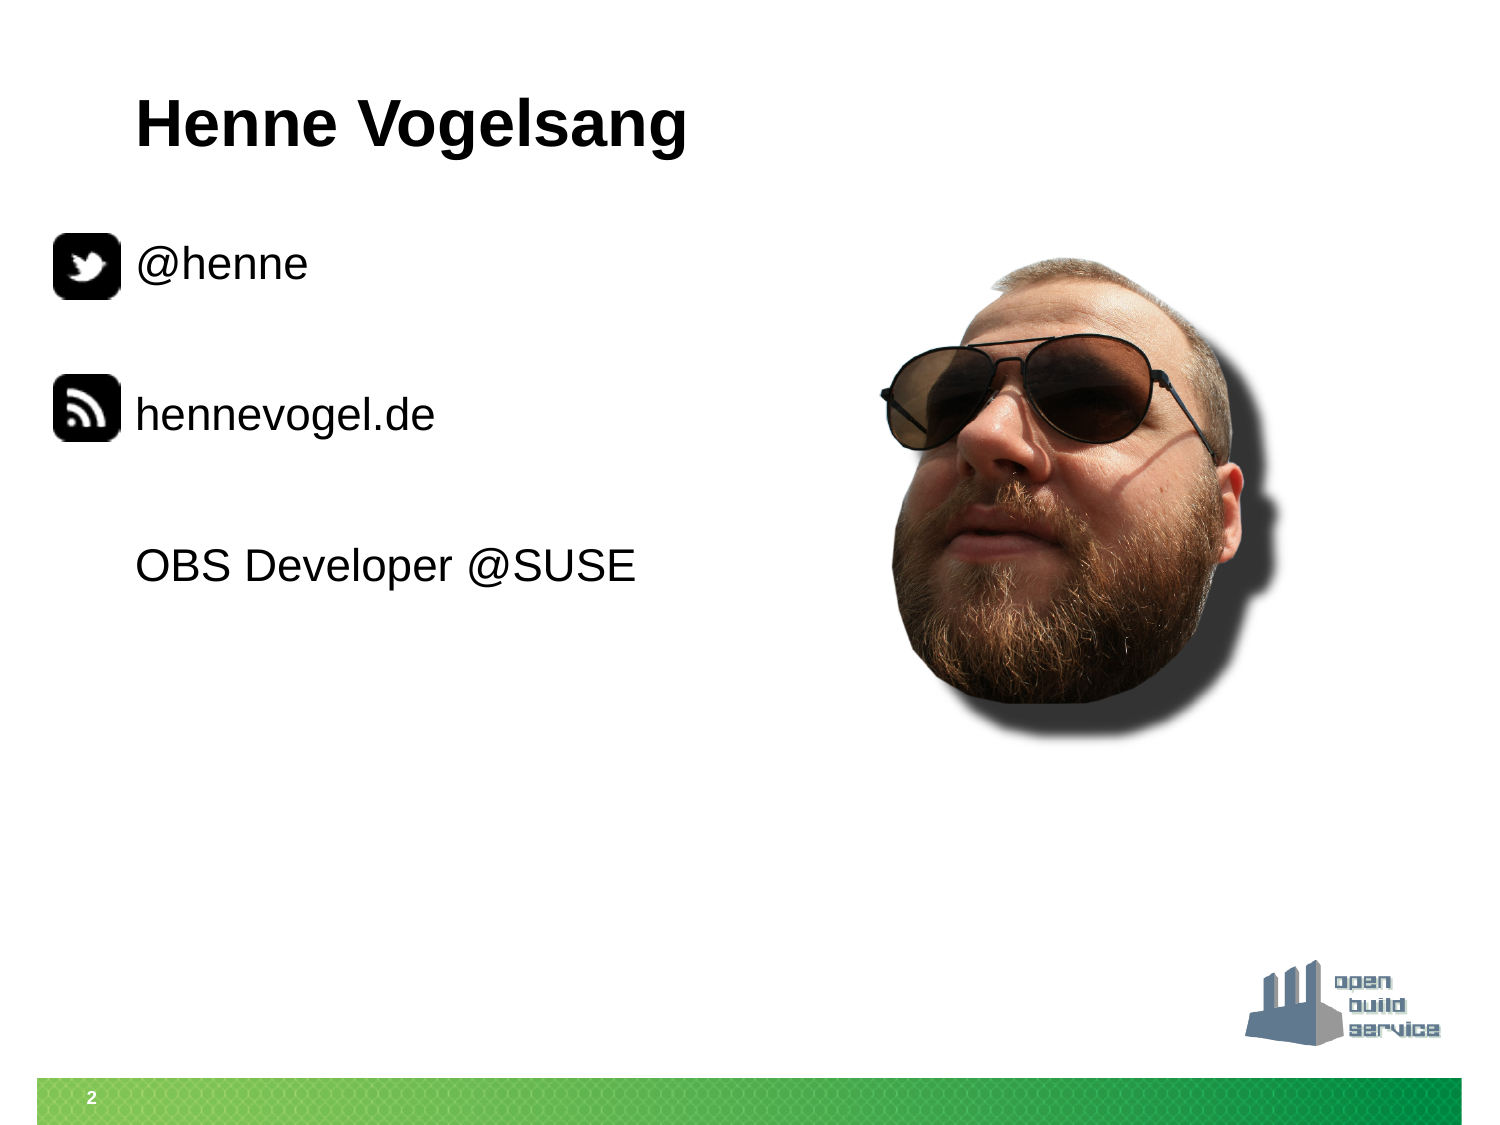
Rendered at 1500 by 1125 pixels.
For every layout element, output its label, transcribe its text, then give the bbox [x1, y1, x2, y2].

picture [37, 1078, 1462, 1125]
picture [1245, 960, 1441, 1046]
title Henne Vogelsang [135, 41, 1372, 204]
list @henne hennevogel.de OBS Developer @SUSE [135, 238, 1372, 891]
picture [878, 256, 1291, 751]
picture [53, 374, 121, 442]
picture [53, 233, 121, 300]
